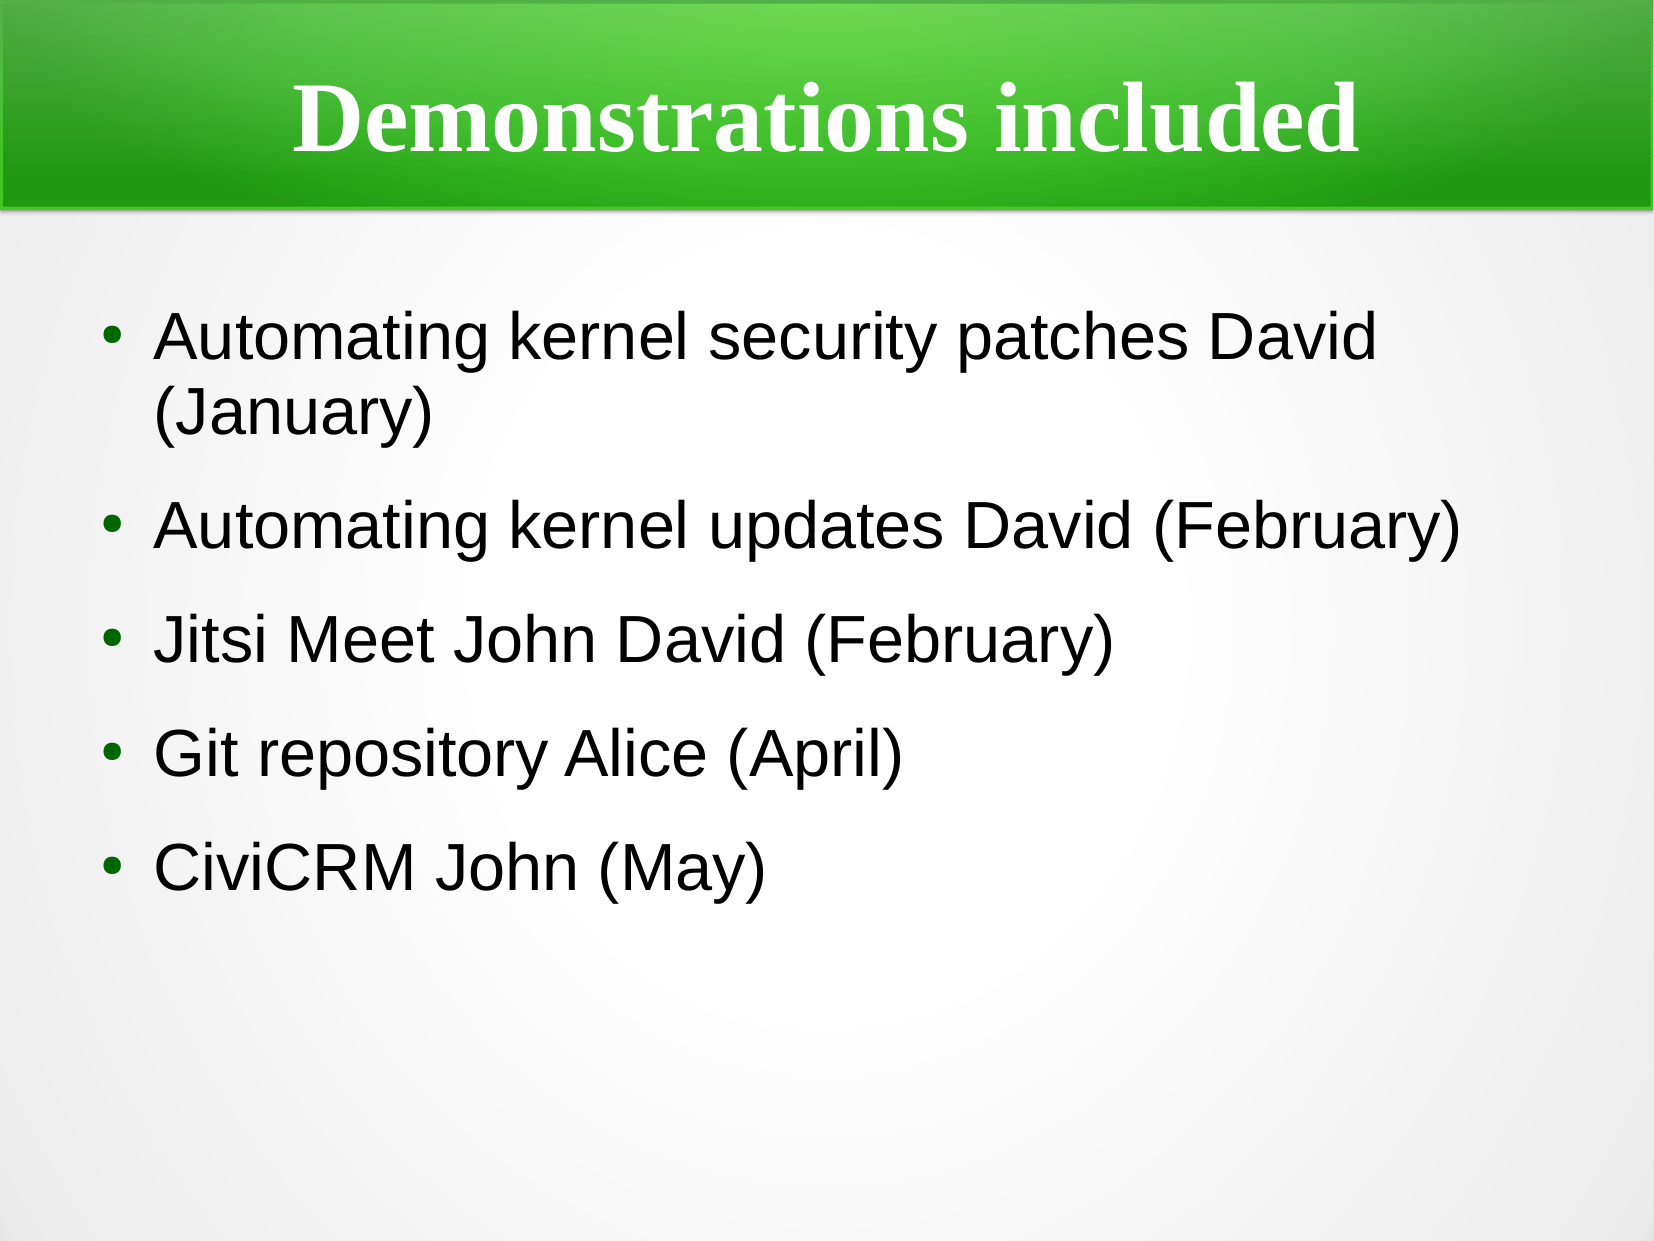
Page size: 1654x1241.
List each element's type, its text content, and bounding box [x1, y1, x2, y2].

list Automating kernel security patches David (January) Automating kernel updates David (February) Jitsi Meet John David (February) Git repository Alice (April) CiviCRM John (May) [82, 299, 1571, 1019]
title Demonstrations included [82, 45, 1571, 192]
